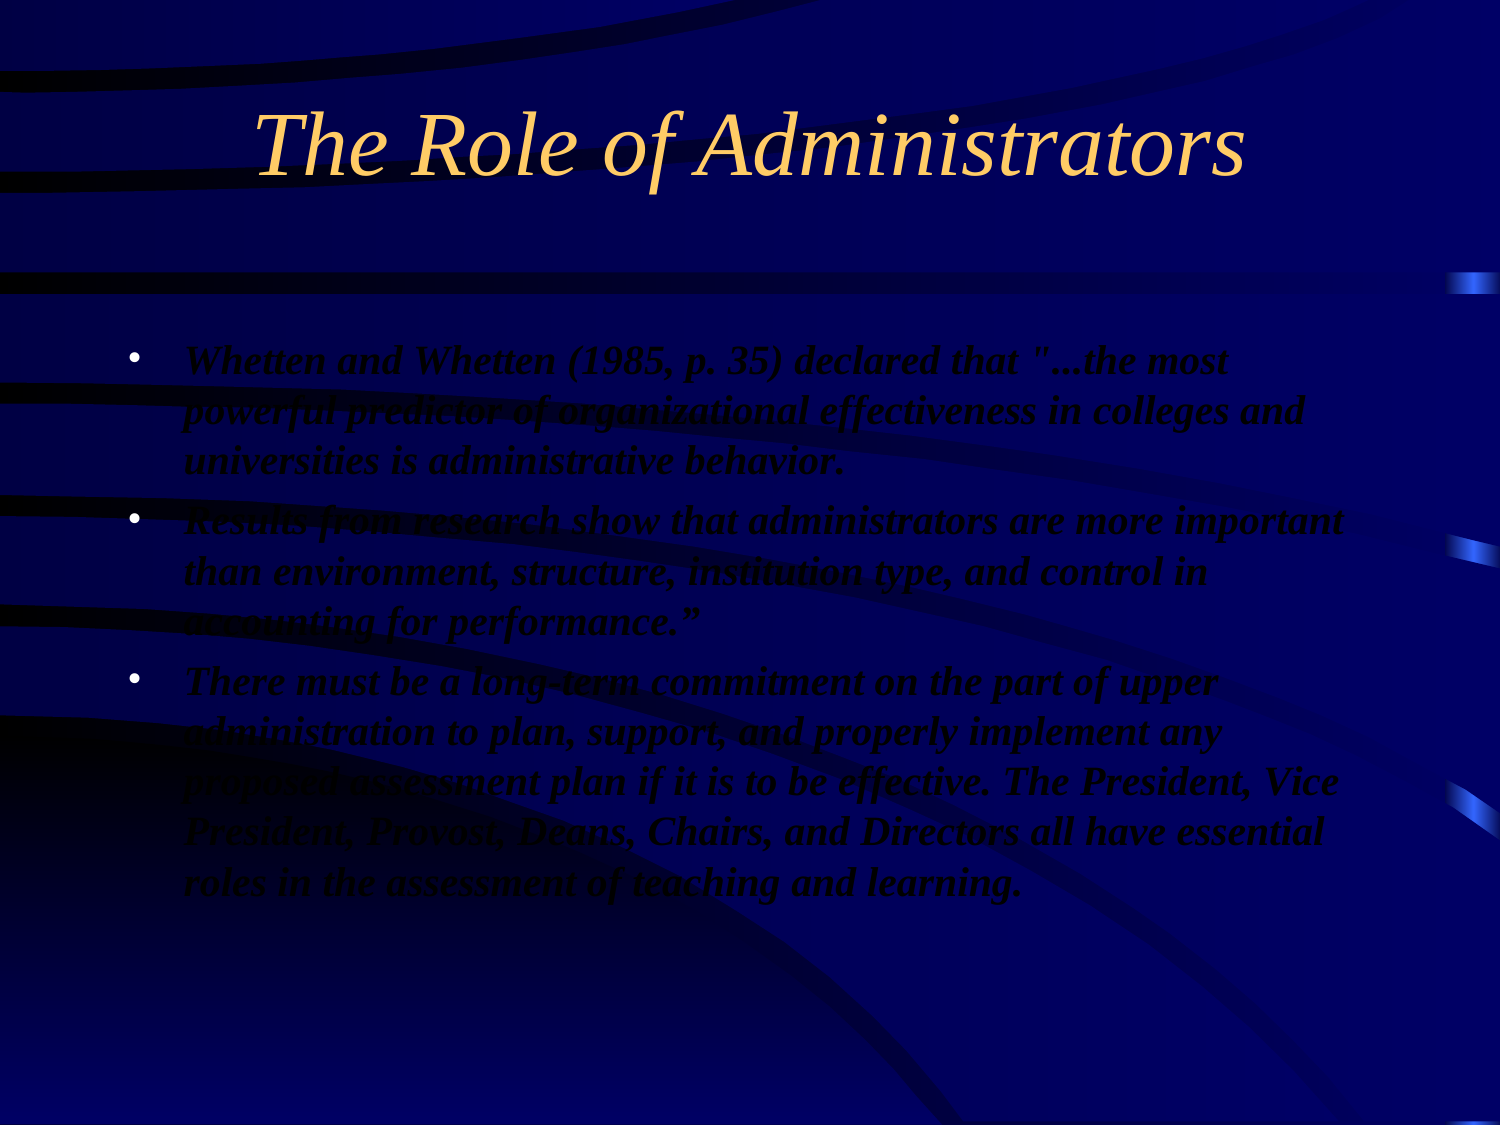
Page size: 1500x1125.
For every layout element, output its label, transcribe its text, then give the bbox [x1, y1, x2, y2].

list Whetten and Whetten (1985, p. 35) declared that "...the most powerful predictor of organizational effectiveness in colleges and universities is administrative behavior. Results from research show that administrators are more important than environment, structure, institution type, and control in accounting for performance.” There must be a long-term commitment on the part of upper administration to plan, support, and properly implement any proposed assessment plan if it is to be effective. The President, Vice President, Provost, Deans, Chairs, and Directors all have essential roles in the assessment of teaching and learning. [112, 324, 1388, 1000]
title The Role of Administrators [112, 99, 1388, 288]
